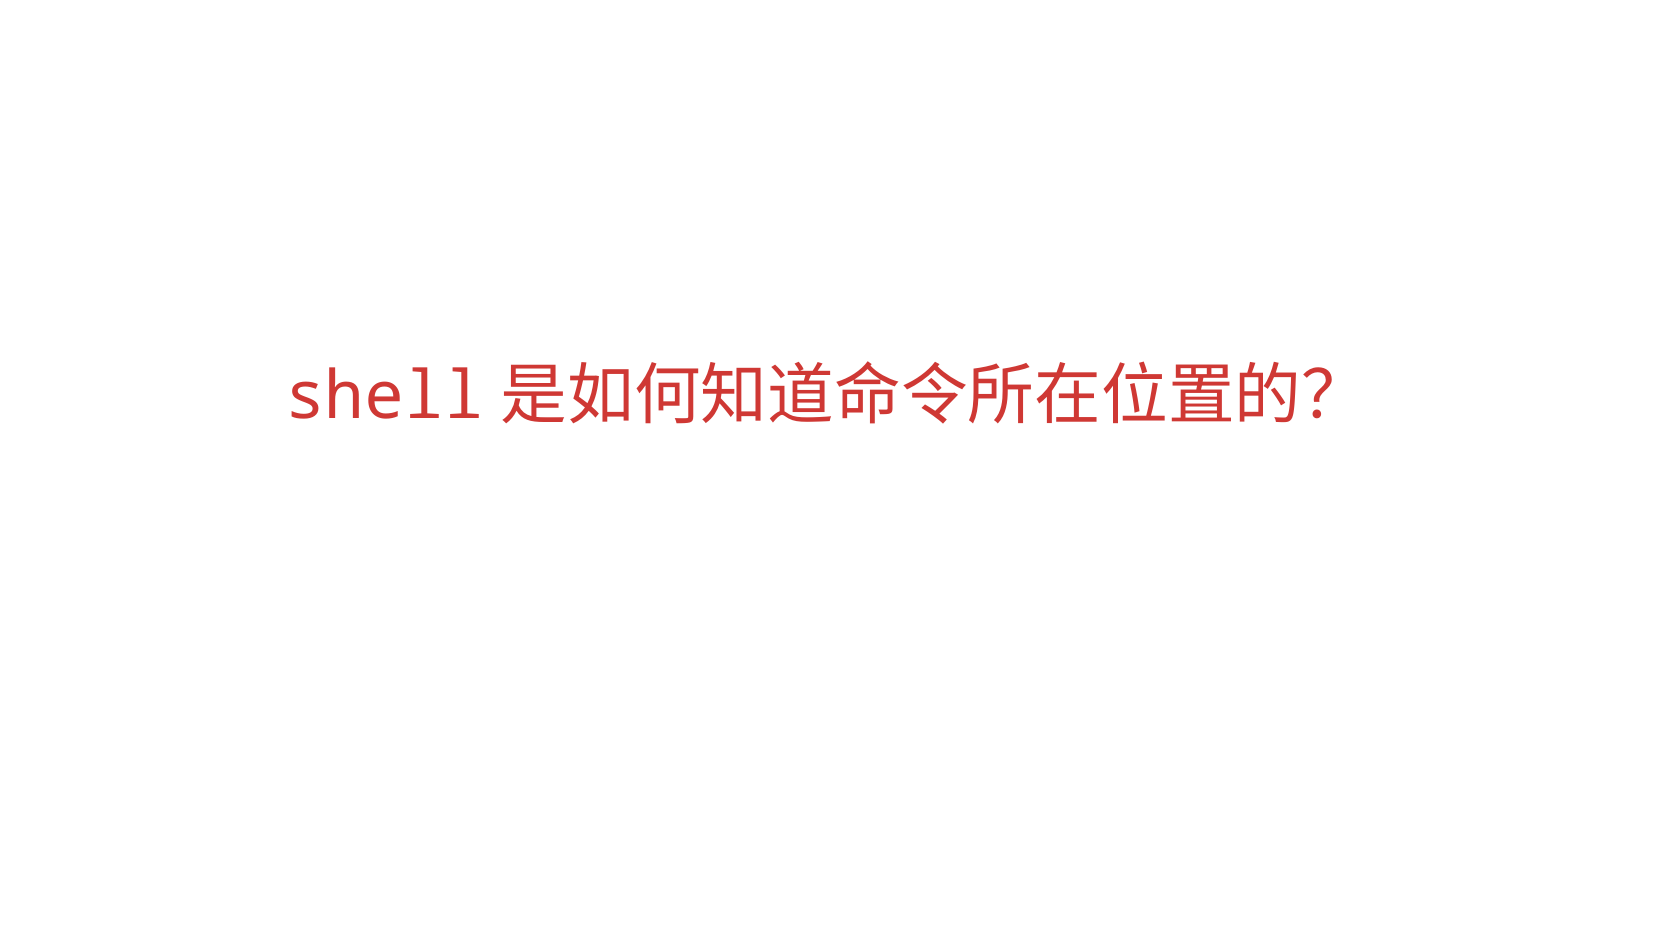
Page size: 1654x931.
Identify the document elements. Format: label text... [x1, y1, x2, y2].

subtitle shell是如何知道命令所在位置的？ [82, 37, 1571, 742]
